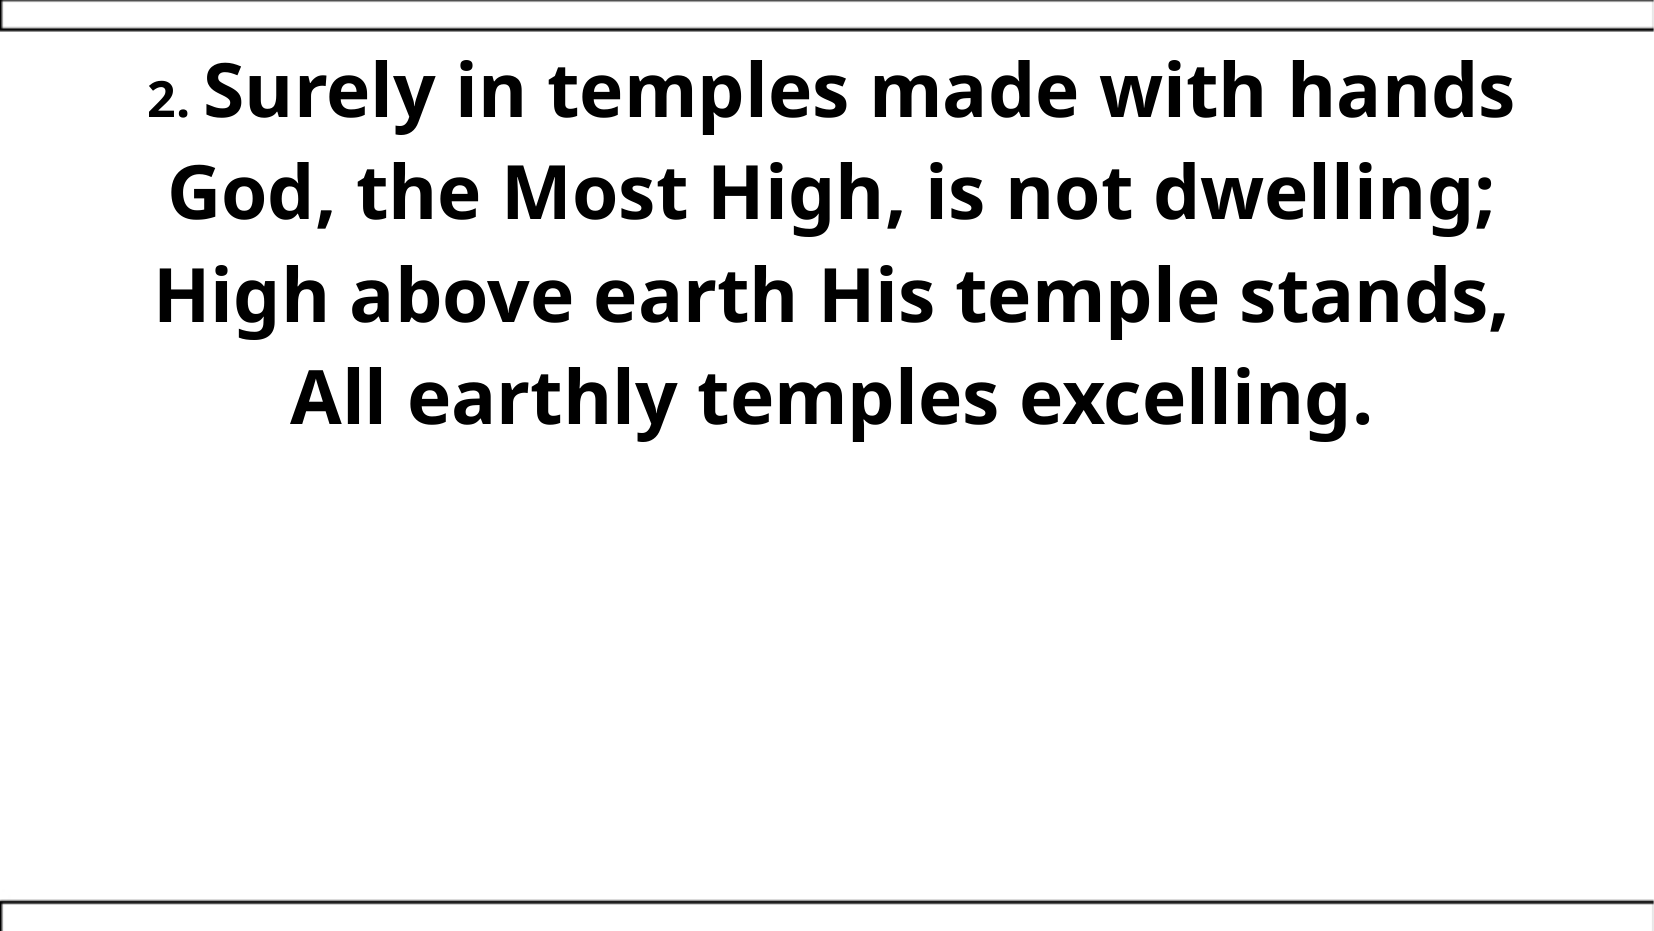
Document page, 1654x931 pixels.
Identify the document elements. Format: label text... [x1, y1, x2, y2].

picture [0, 0, 1654, 931]
text_box 2. Surely in temples made with hands God, the Most High, is not dwelling; High above earth His temple stands, All earthly temples excelling. [90, 30, 1576, 445]
